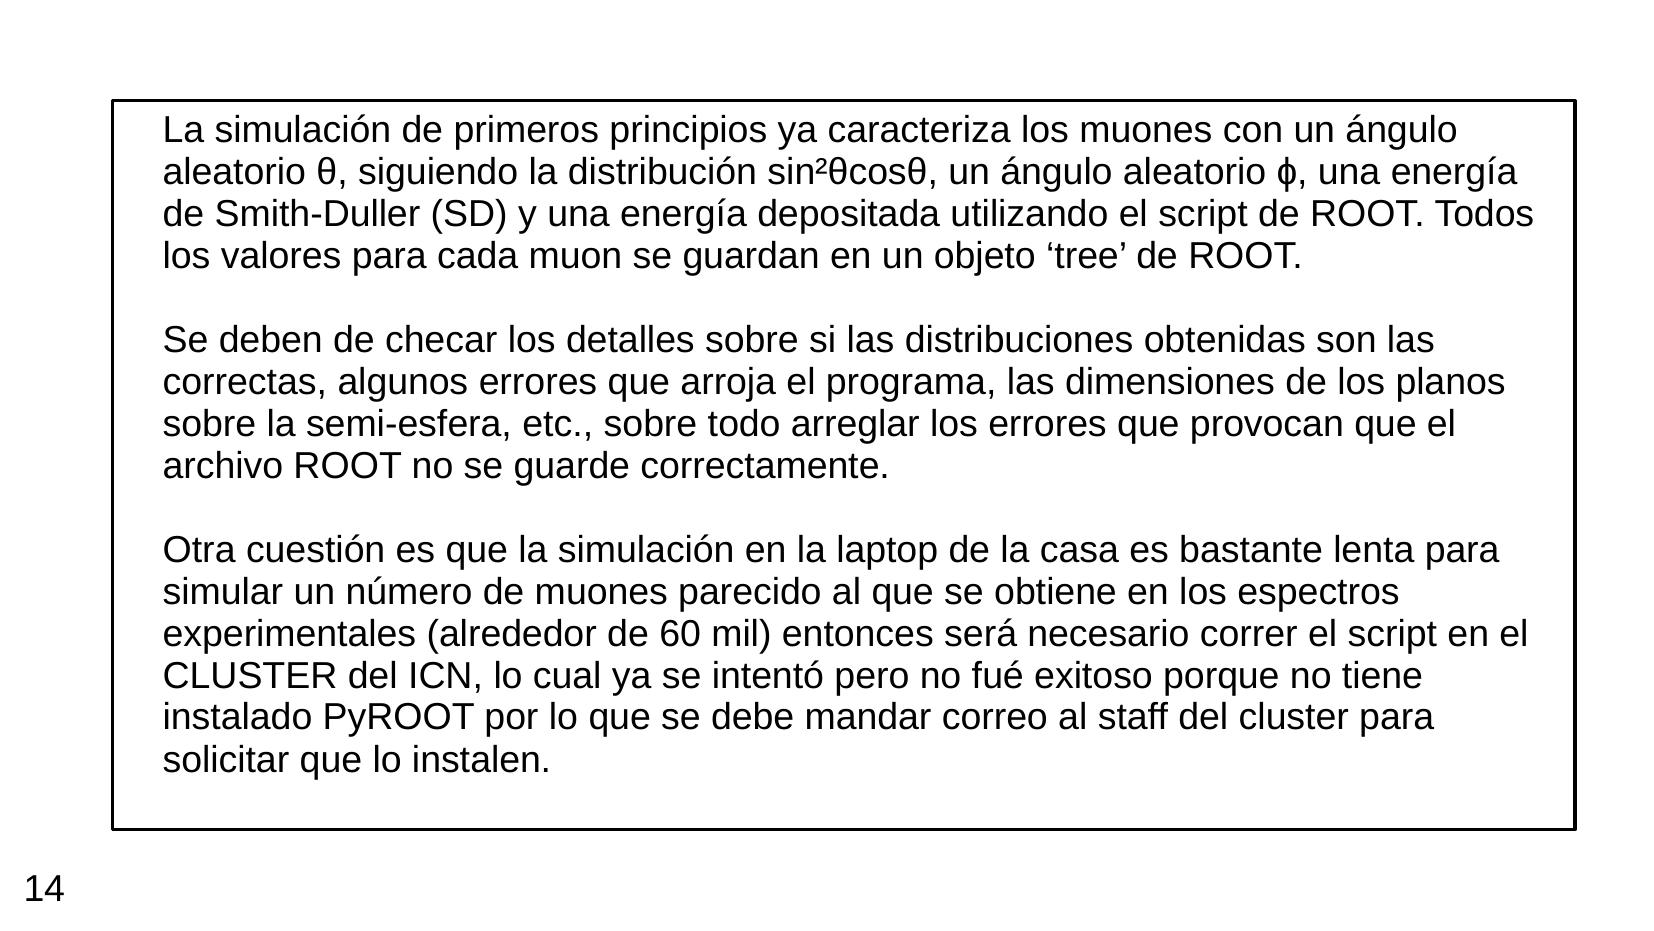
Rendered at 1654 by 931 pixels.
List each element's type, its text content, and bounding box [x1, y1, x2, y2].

text_box La simulación de primeros principios ya caracteriza los muones con un ángulo aleatorio θ, siguiendo la distribución sin²θcosθ, un ángulo aleatorio ɸ, una energía de Smith-Duller (SD) y una energía depositada utilizando el script de ROOT. Todos los valores para cada muon se guardan en un objeto ‘tree’ de ROOT. Se deben de checar los detalles sobre si las distribuciones obtenidas son las correctas, algunos errores que arroja el programa, las dimensiones de los planos sobre la semi-esfera, etc., sobre todo arreglar los errores que provocan que el archivo ROOT no se guarde correctamente. Otra cuestión es que la simulación en la laptop de la casa es bastante lenta para simular un número de muones parecido al que se obtiene en los espectros experimentales (alrededor de 60 mil) entonces será necesario correr el script en el CLUSTER del ICN, lo cual ya se intentó pero no fué exitoso porque no tiene instalado PyROOT por lo que se debe mandar correo al staff del cluster para solicitar que lo instalen. [112, 100, 1576, 830]
text_box <number> [8, 860, 638, 931]
